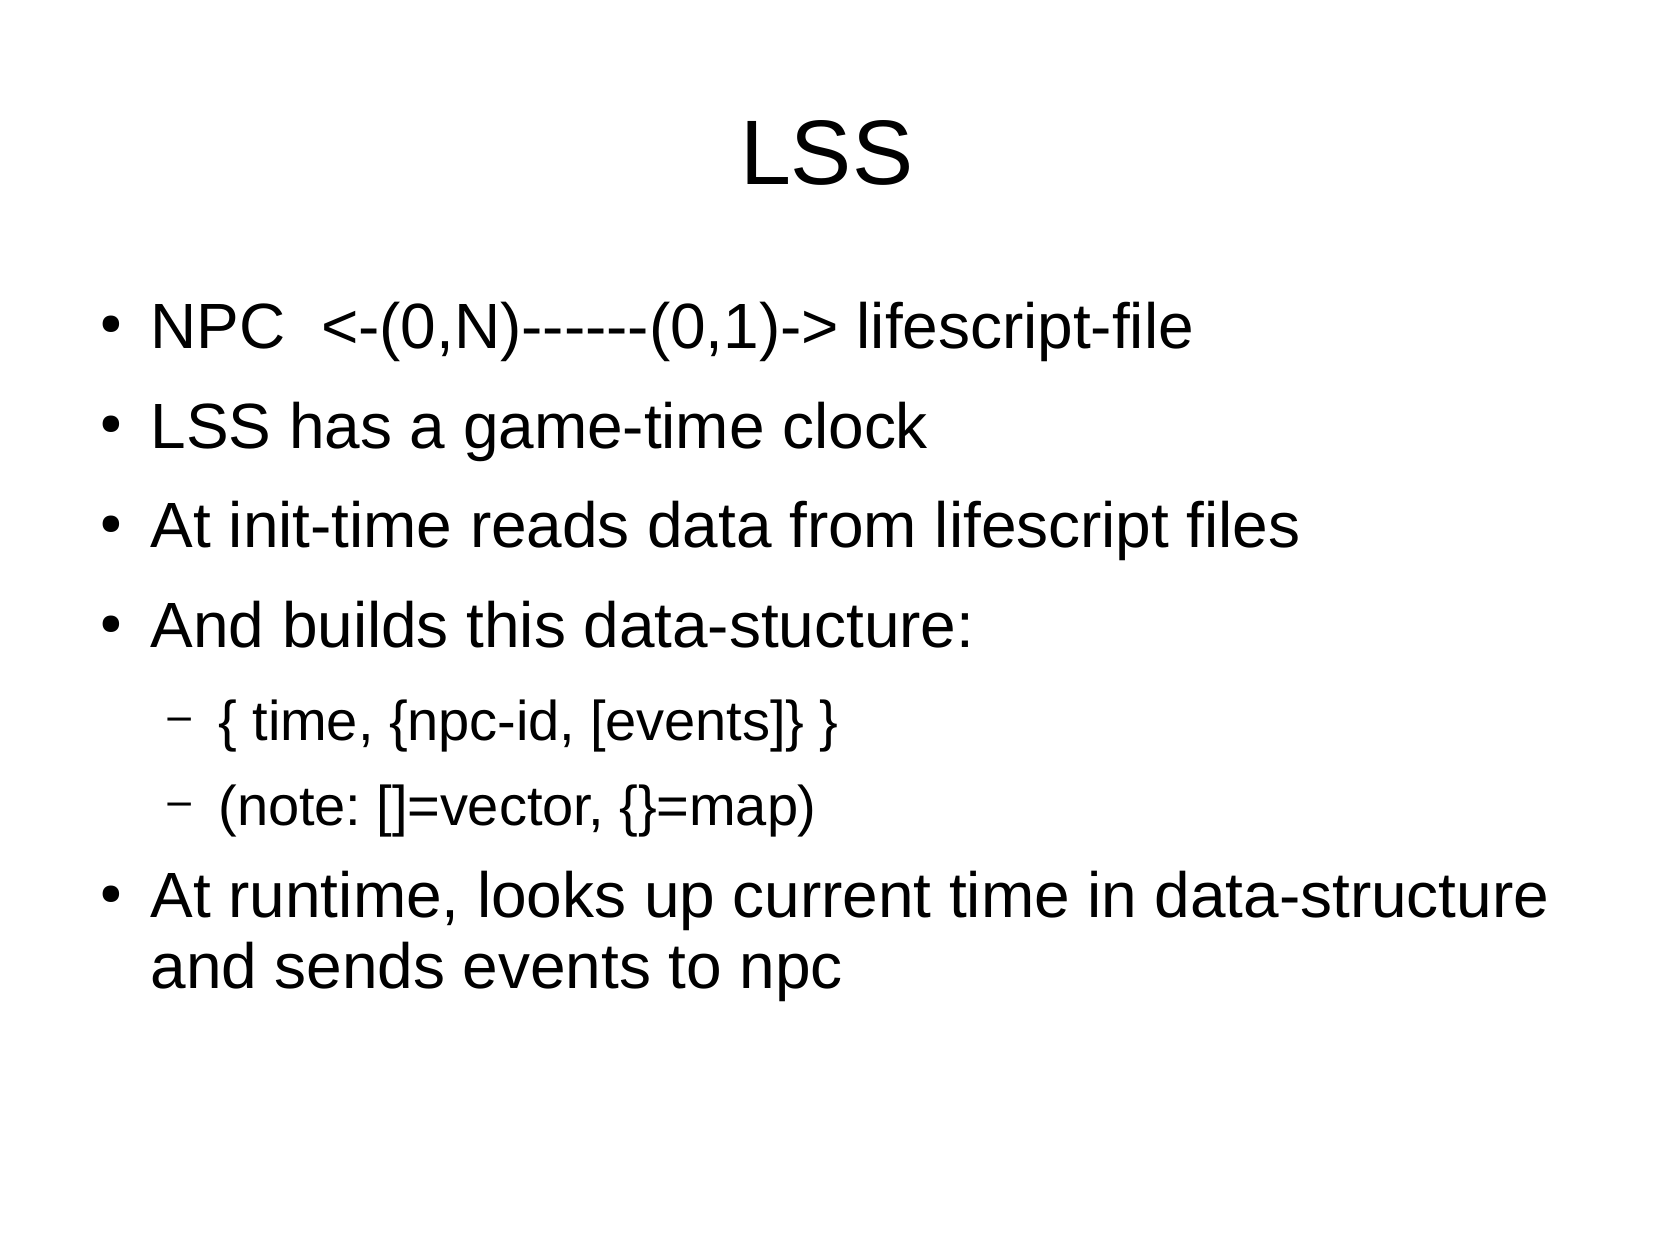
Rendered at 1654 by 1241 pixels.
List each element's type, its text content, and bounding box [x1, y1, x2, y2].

title LSS [82, 49, 1571, 257]
list NPC <-(0,N)------(0,1)-> lifescript-file LSS has a game-time clock At init-time reads data from lifescript files And builds this data-stucture: { time, {npc-id, [events]} } (note: []=vector, {}=map) At runtime, looks up current time in data-structure and sends events to npc [82, 290, 1571, 1010]
